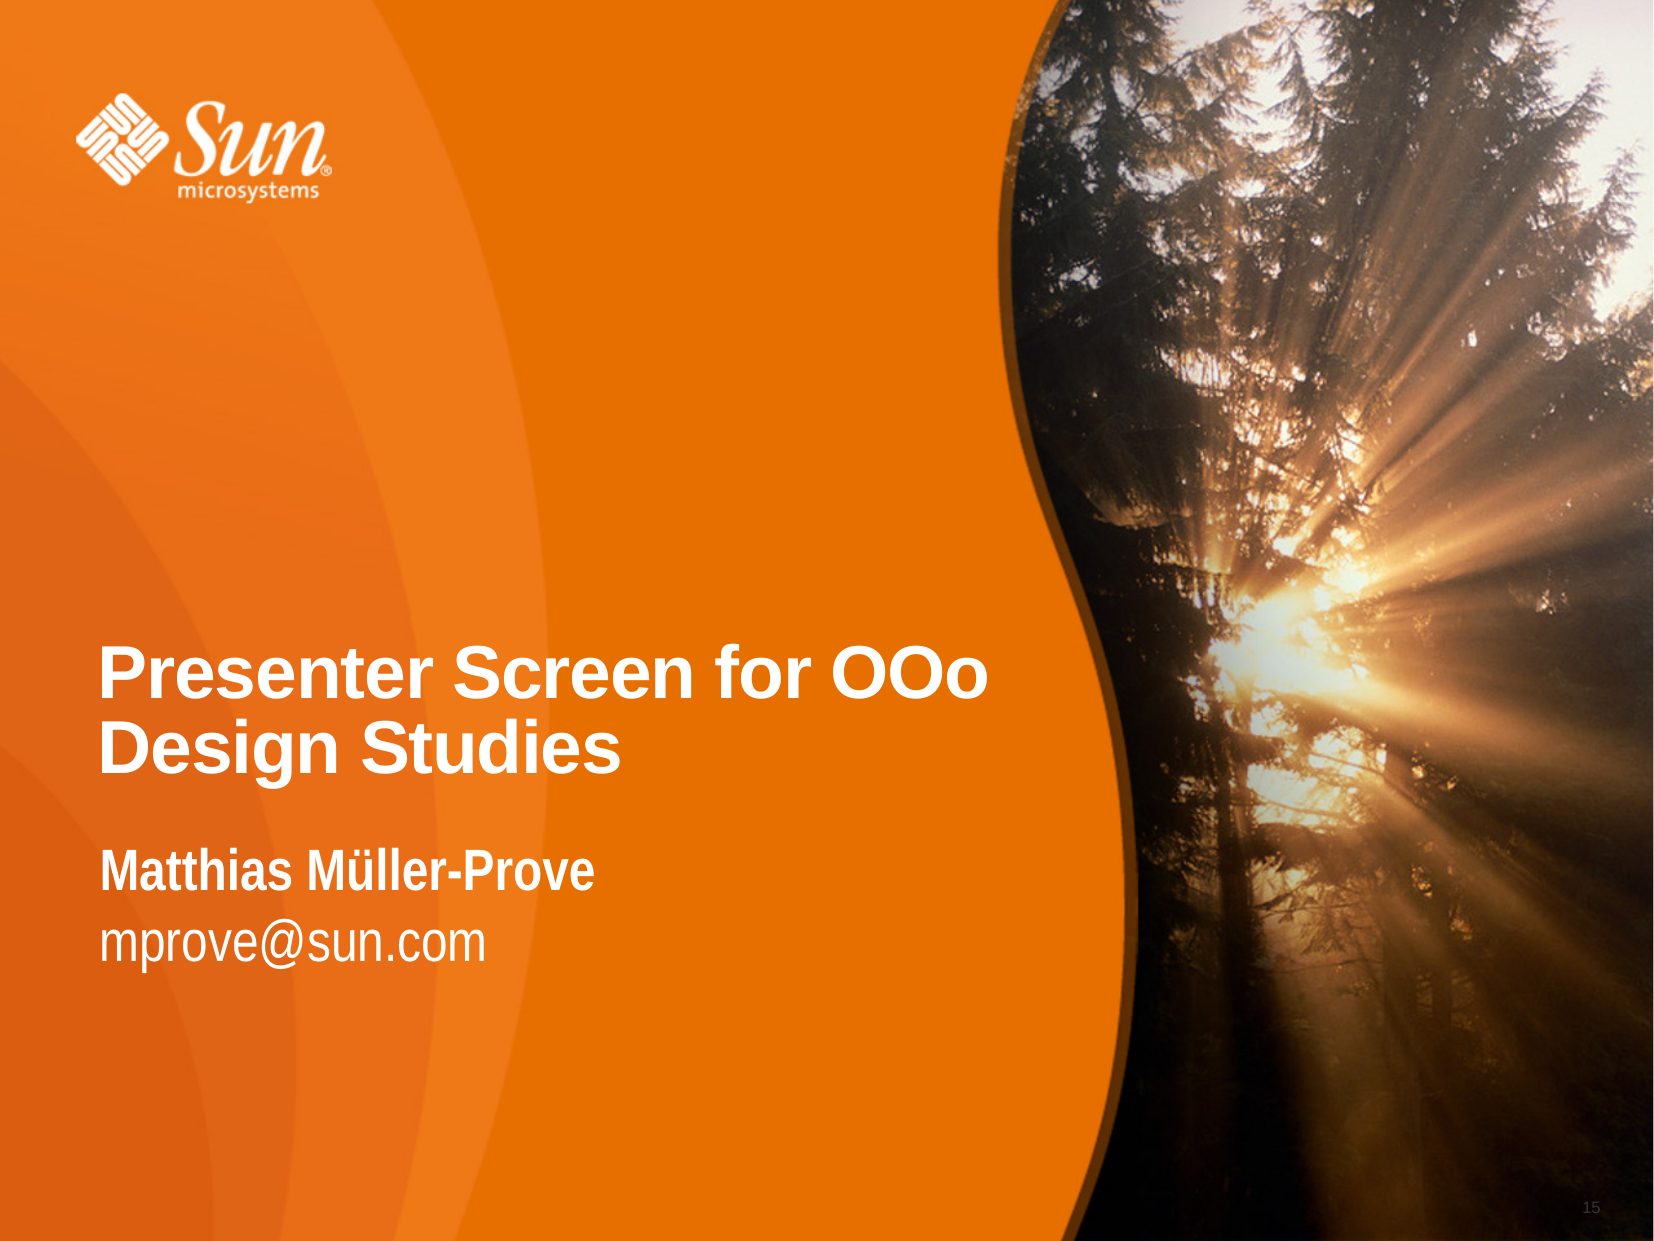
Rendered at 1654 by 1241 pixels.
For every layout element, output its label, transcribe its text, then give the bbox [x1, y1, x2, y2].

list Matthias Müller-Prove mprove@sun.com [99, 844, 1191, 1076]
picture [0, 0, 1654, 1241]
text_box <number> [1475, 1175, 1616, 1241]
title Presenter Screen for OOo Design Studies [97, 518, 1001, 790]
